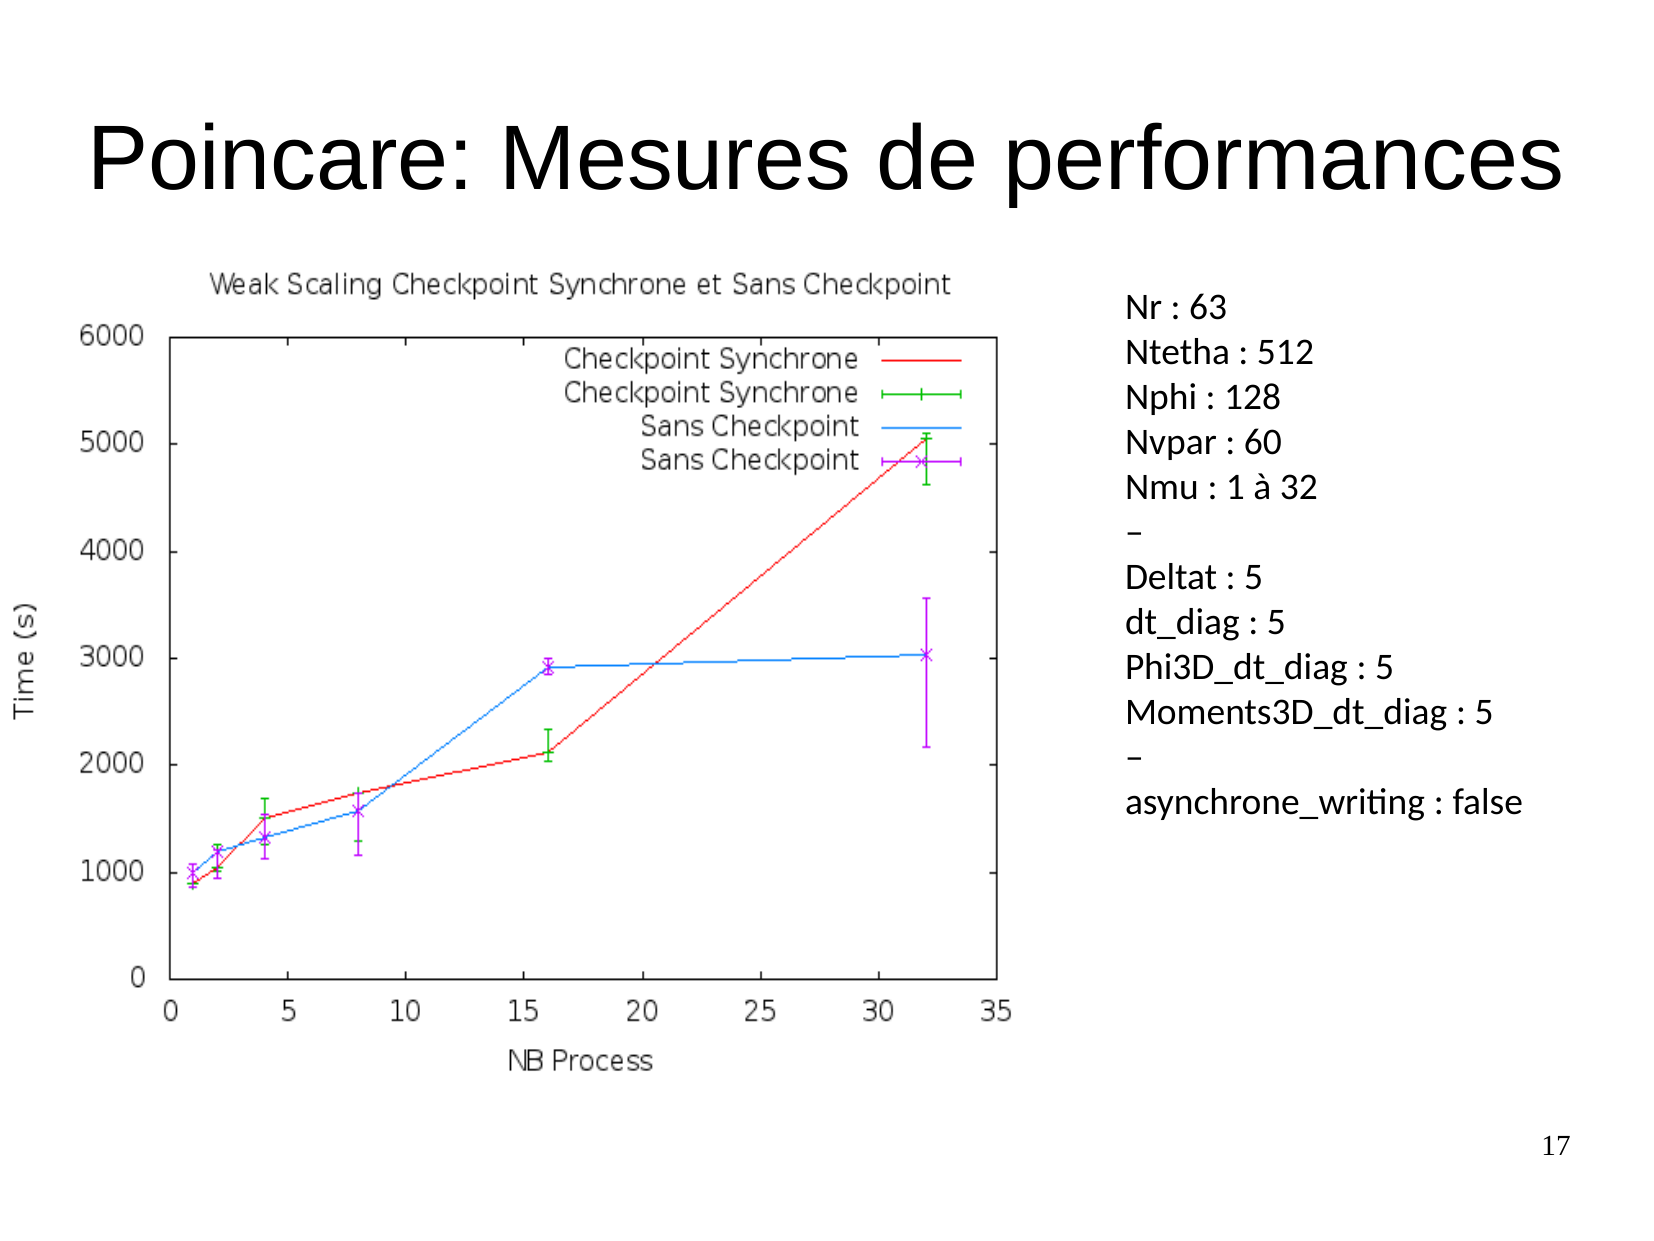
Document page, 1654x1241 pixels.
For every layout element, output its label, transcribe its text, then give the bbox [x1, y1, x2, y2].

text_box Nr : 63 Ntetha : 512 Nphi : 128 Nvpar : 60 Nmu : 1 à 32 – Deltat : 5 dt_diag : 5 Phi3D_dt_diag : 5 Moments3D_dt_diag : 5 – asynchrone_writing : false [1110, 274, 1654, 830]
picture [4, 236, 1052, 1087]
title Poincare: Mesures de performances [82, 49, 1571, 257]
